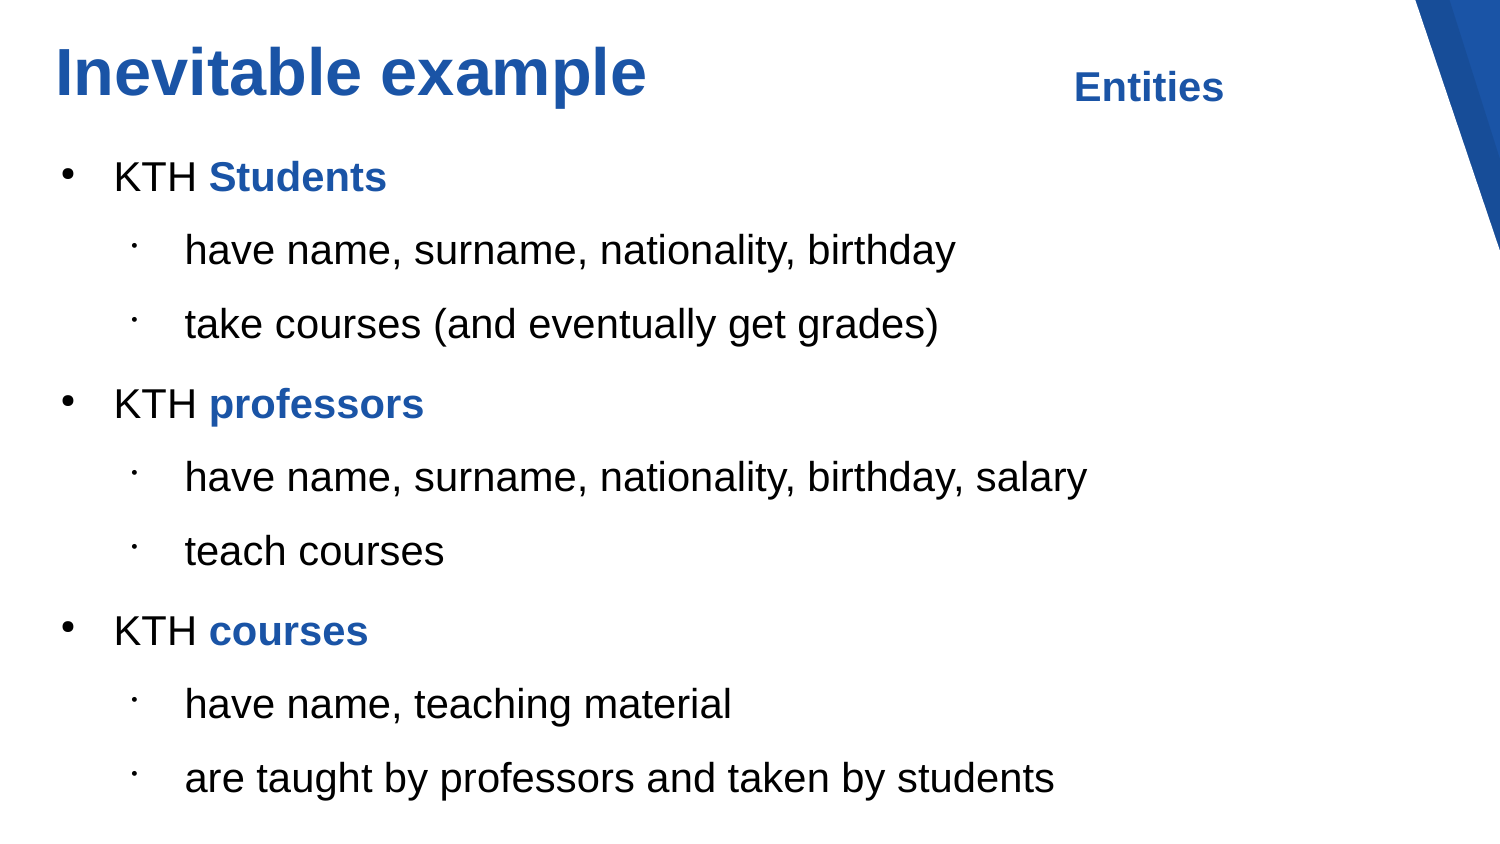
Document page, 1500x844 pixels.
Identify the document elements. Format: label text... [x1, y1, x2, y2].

list KTH Students have name, surname, nationality, birthday take courses (and eventually get grades) KTH professors have name, surname, nationality, birthday, salary teach courses KTH courses have name, teaching material are taught by professors and taken by students [27, 134, 1394, 830]
list Entities [988, 45, 1499, 271]
title Inevitable example [40, 56, 988, 124]
